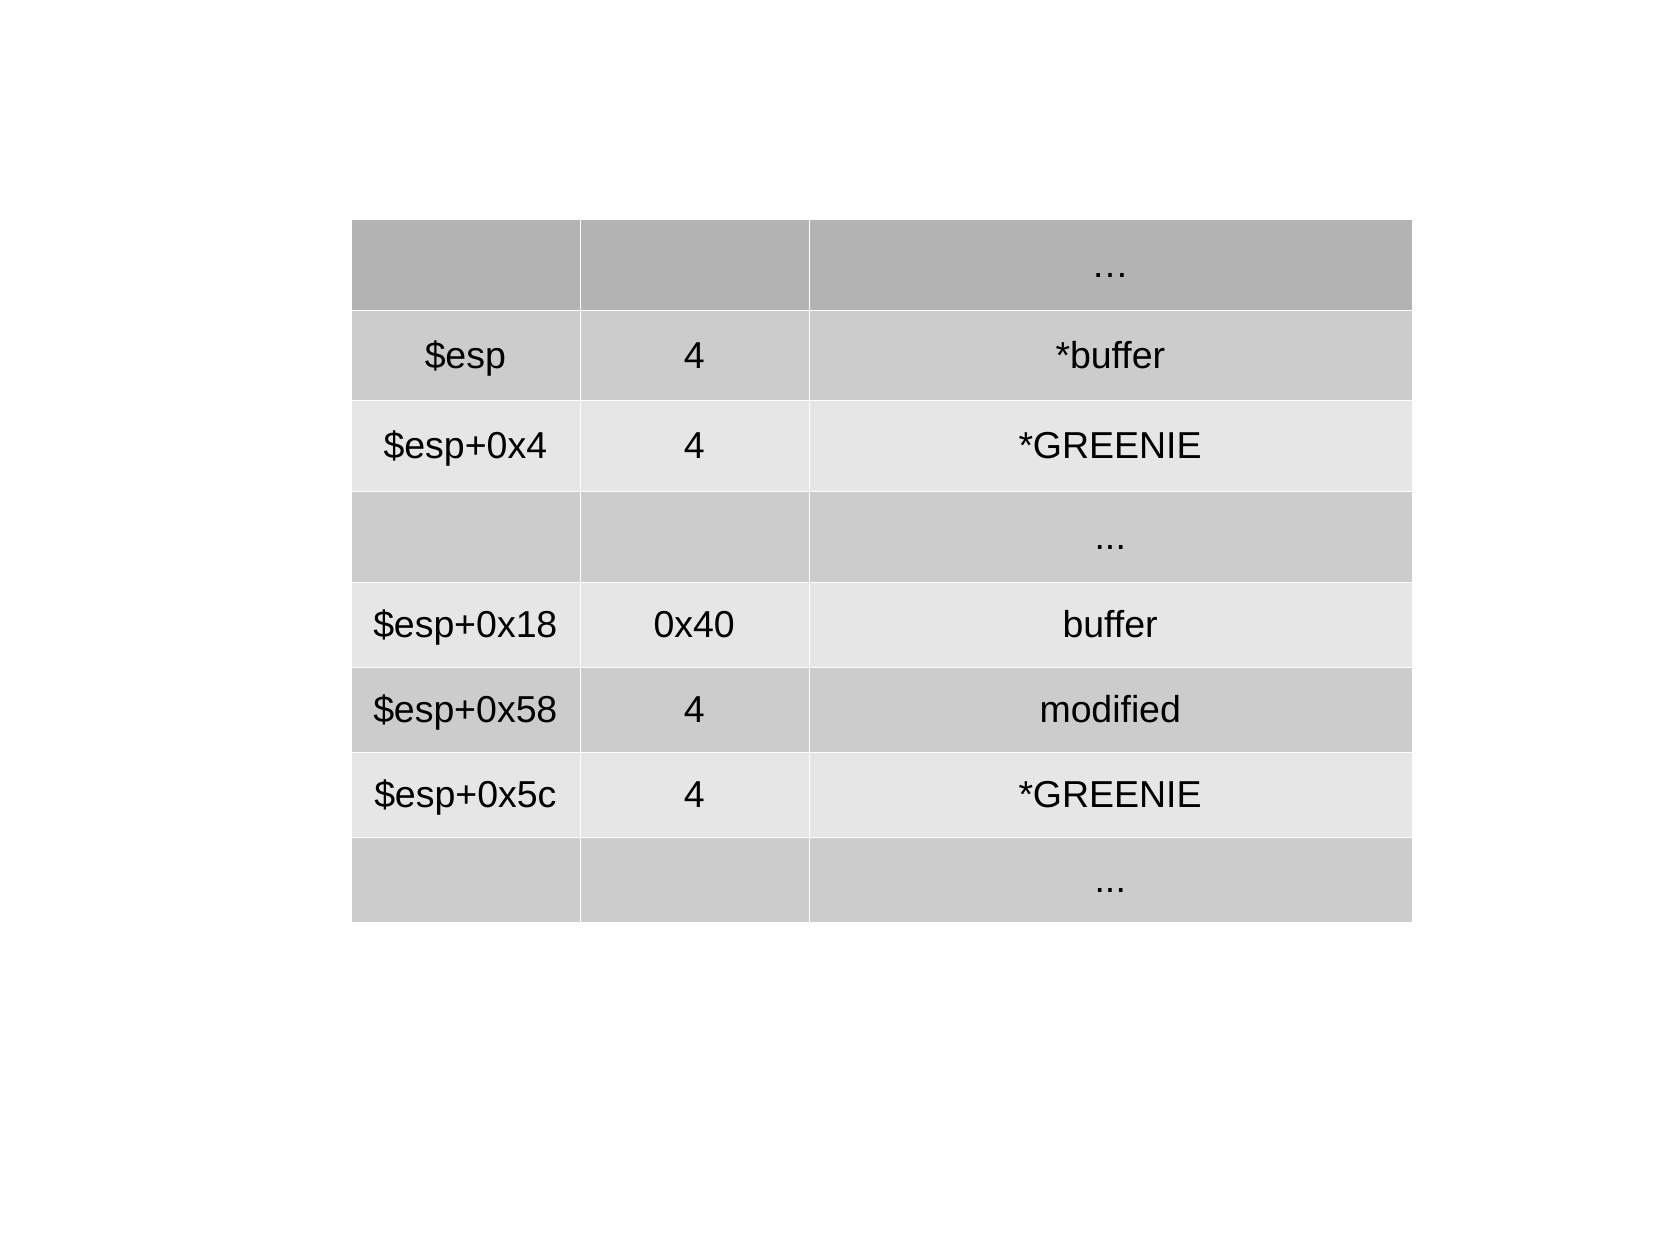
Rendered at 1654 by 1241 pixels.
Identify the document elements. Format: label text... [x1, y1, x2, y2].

table_cell ... [810, 838, 1412, 922]
table_cell buffer [810, 583, 1412, 667]
table_cell 4 [581, 753, 809, 837]
table_cell *GREENIE [810, 401, 1412, 491]
table_cell 0x40 [581, 583, 809, 667]
table_cell [581, 838, 809, 922]
table_cell ... [810, 492, 1412, 582]
table_cell *buffer [810, 311, 1412, 400]
table_cell modified [810, 668, 1412, 752]
table_cell 4 [581, 311, 809, 400]
table_cell *GREENIE [810, 753, 1412, 837]
table_cell $esp [352, 311, 580, 400]
table_cell $esp+0x4 [352, 401, 580, 491]
table_cell 4 [581, 668, 809, 752]
table_header [581, 220, 809, 310]
table_cell [352, 492, 580, 582]
table_cell $esp+0x58 [352, 668, 580, 752]
table_header … [810, 220, 1412, 310]
table_cell $esp+0x18 [352, 583, 580, 667]
table_cell $esp+0x5c [352, 753, 580, 837]
table_cell 4 [581, 401, 809, 491]
table_cell [352, 838, 580, 922]
table_cell [581, 492, 809, 582]
table_header [352, 220, 580, 310]
